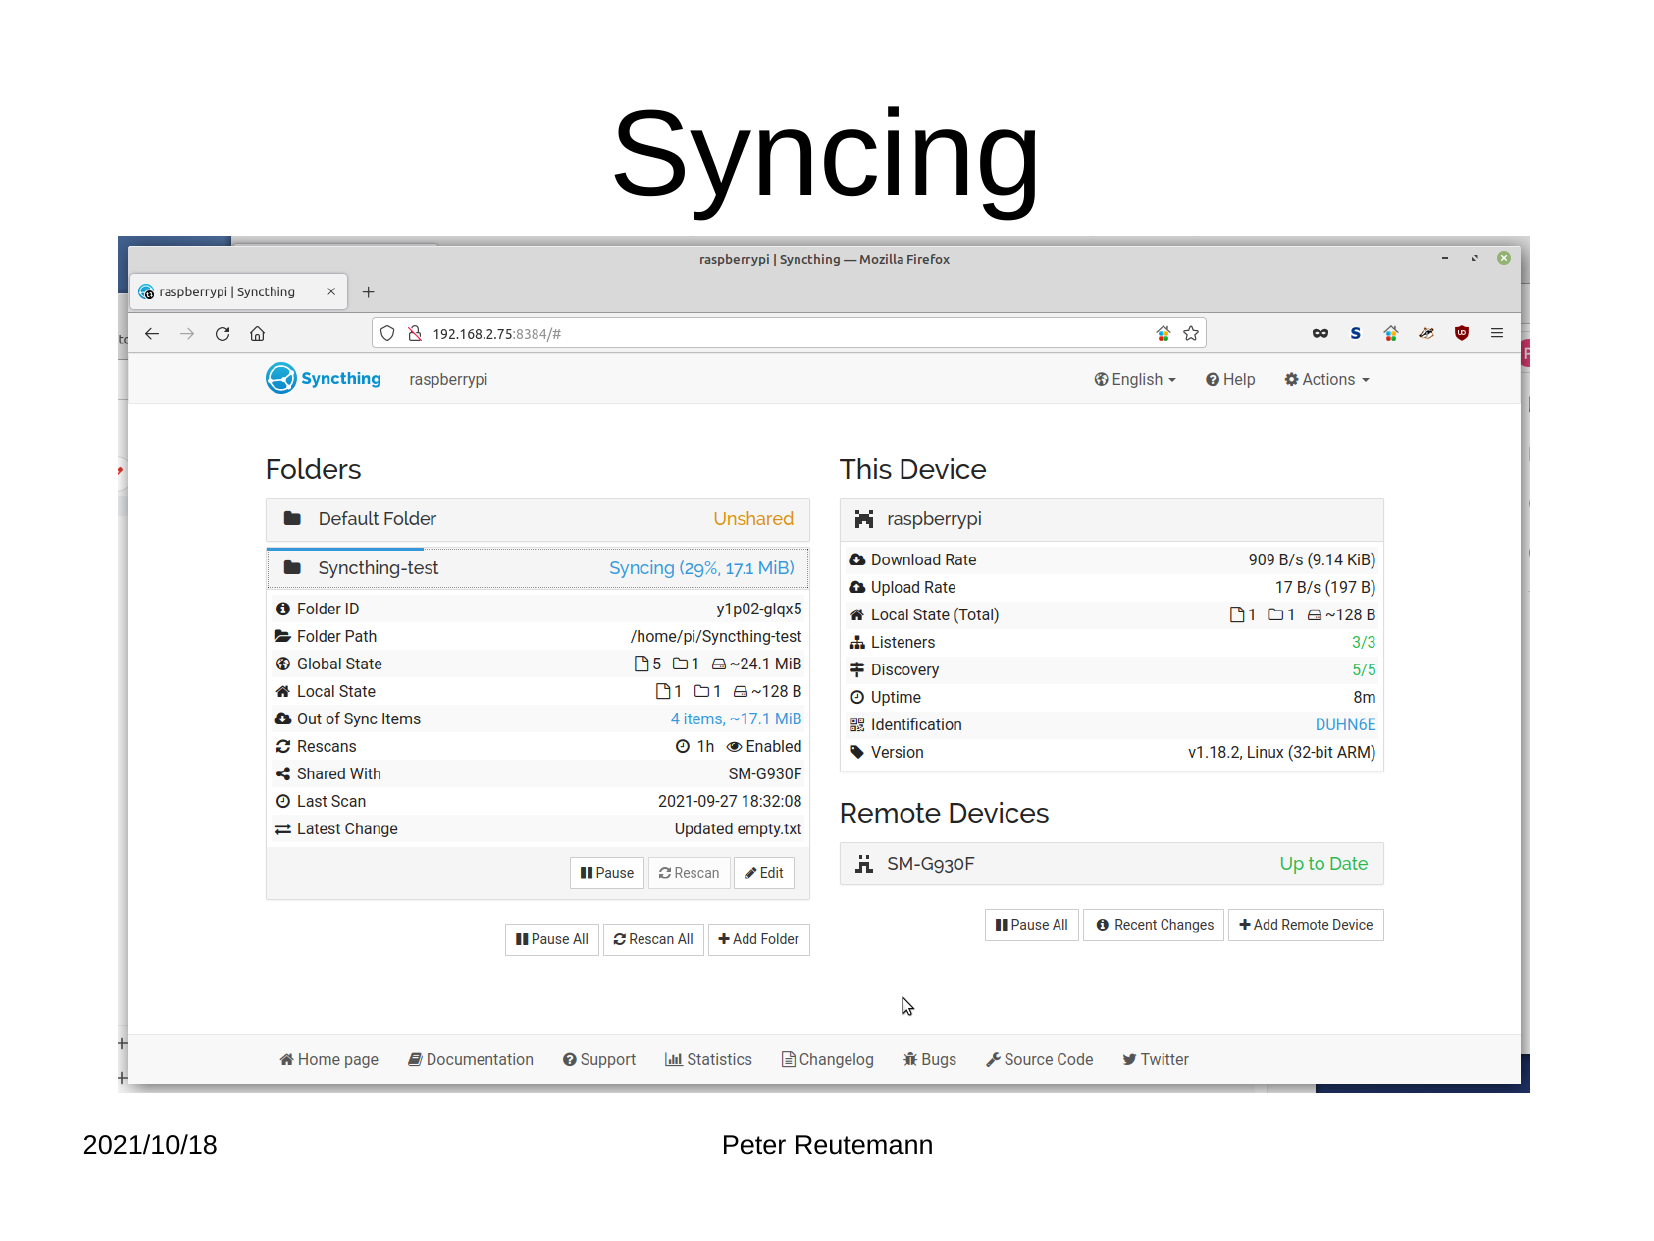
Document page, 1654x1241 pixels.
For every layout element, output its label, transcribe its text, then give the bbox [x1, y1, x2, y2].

title Syncing [82, 49, 1571, 257]
picture [118, 236, 1530, 1093]
